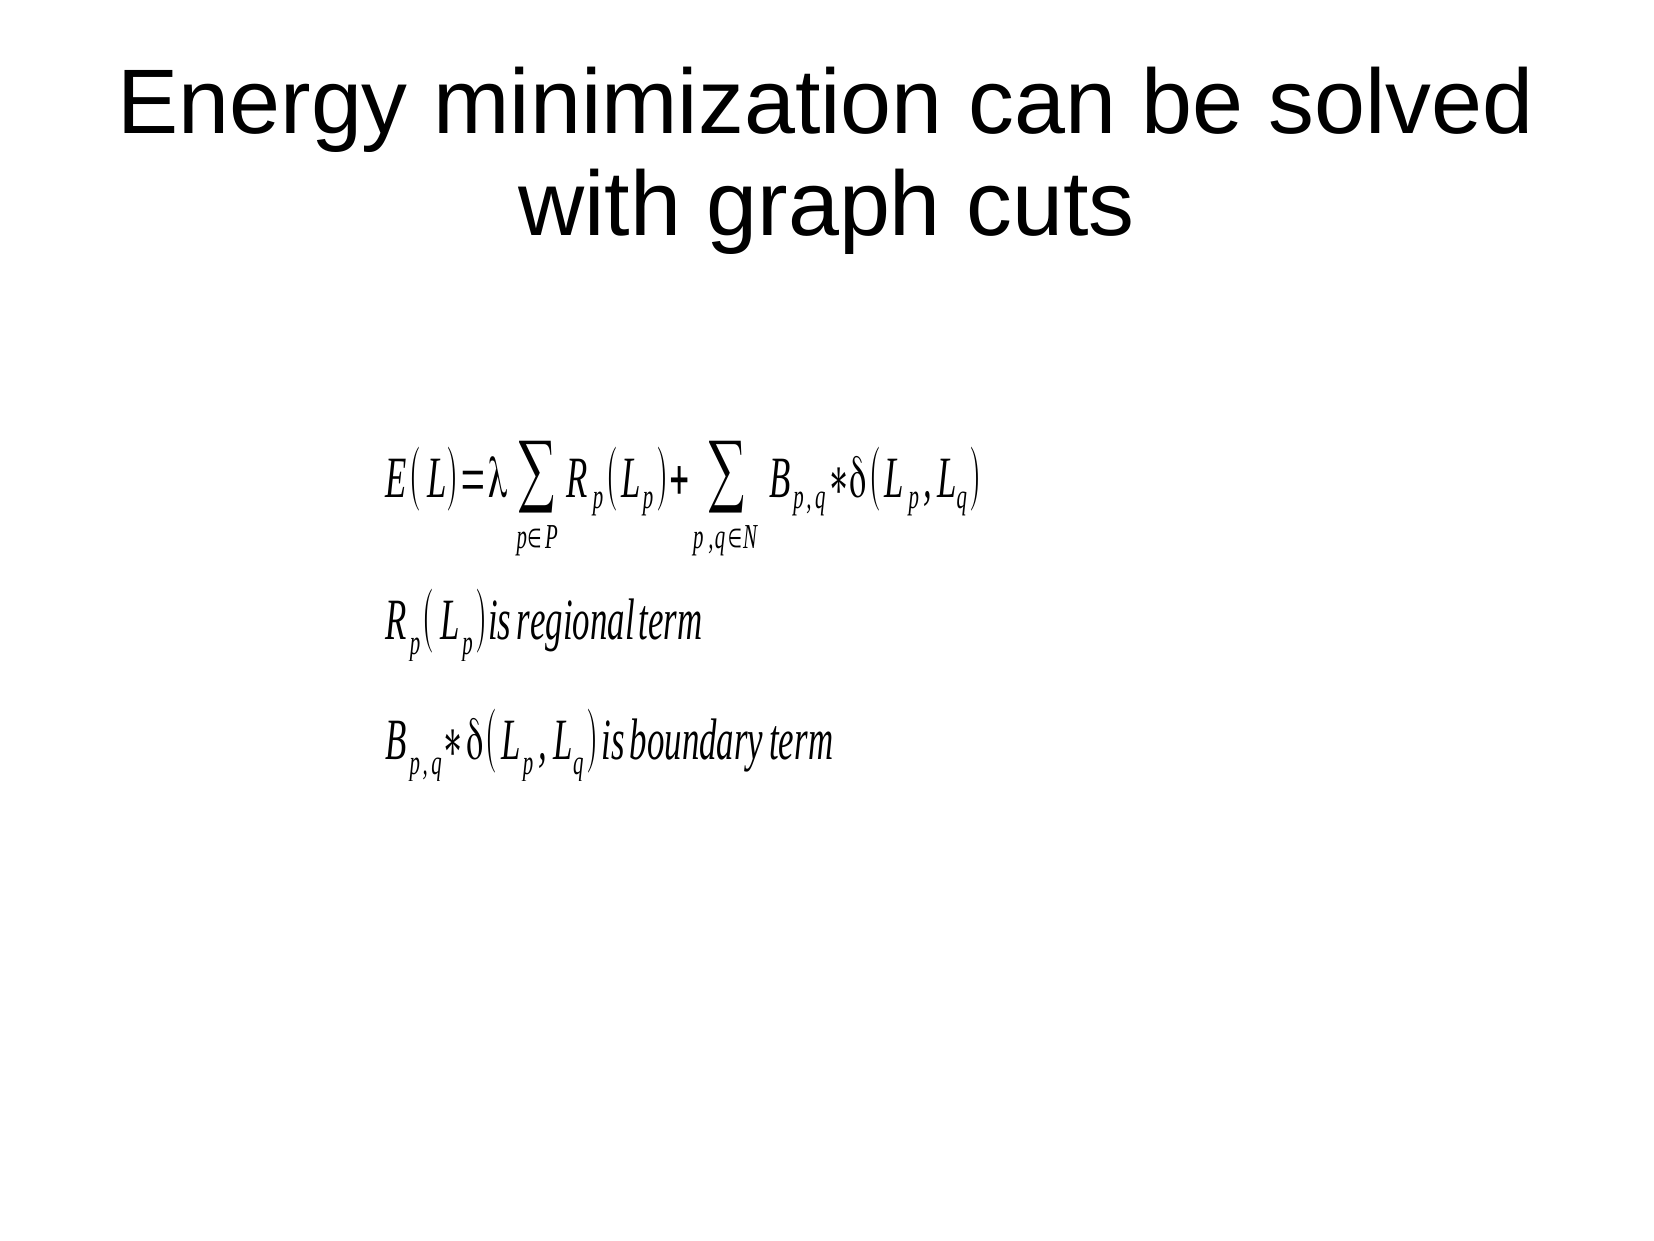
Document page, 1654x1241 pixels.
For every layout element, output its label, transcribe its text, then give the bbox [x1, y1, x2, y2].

title Energy minimization can be solved with graph cuts [82, 49, 1571, 257]
chart [375, 435, 991, 556]
chart [374, 705, 842, 781]
chart [375, 585, 712, 661]
